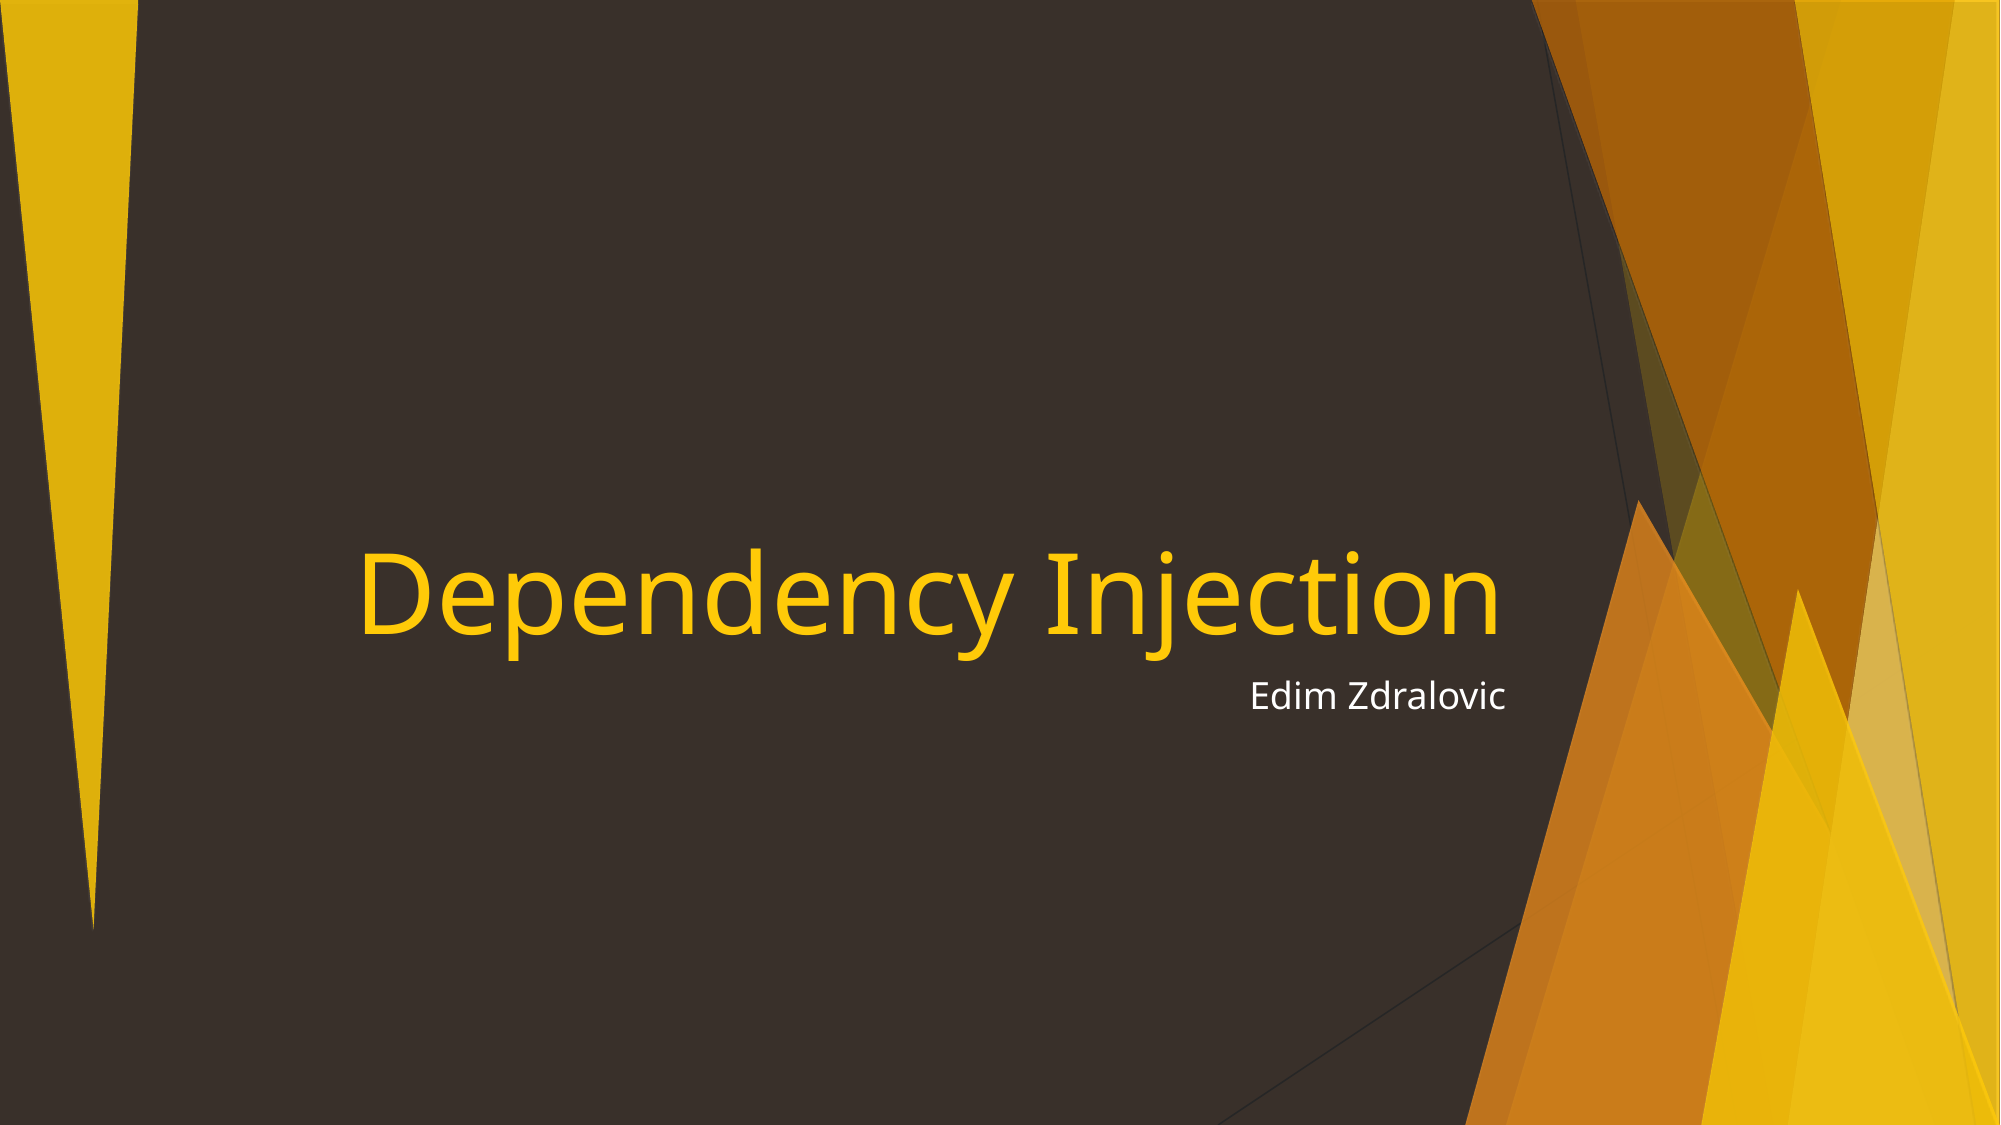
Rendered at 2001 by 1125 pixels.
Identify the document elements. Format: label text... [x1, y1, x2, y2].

subtitle Edim Zdralovic [247, 664, 1522, 845]
title Dependency Injection [247, 394, 1522, 664]
